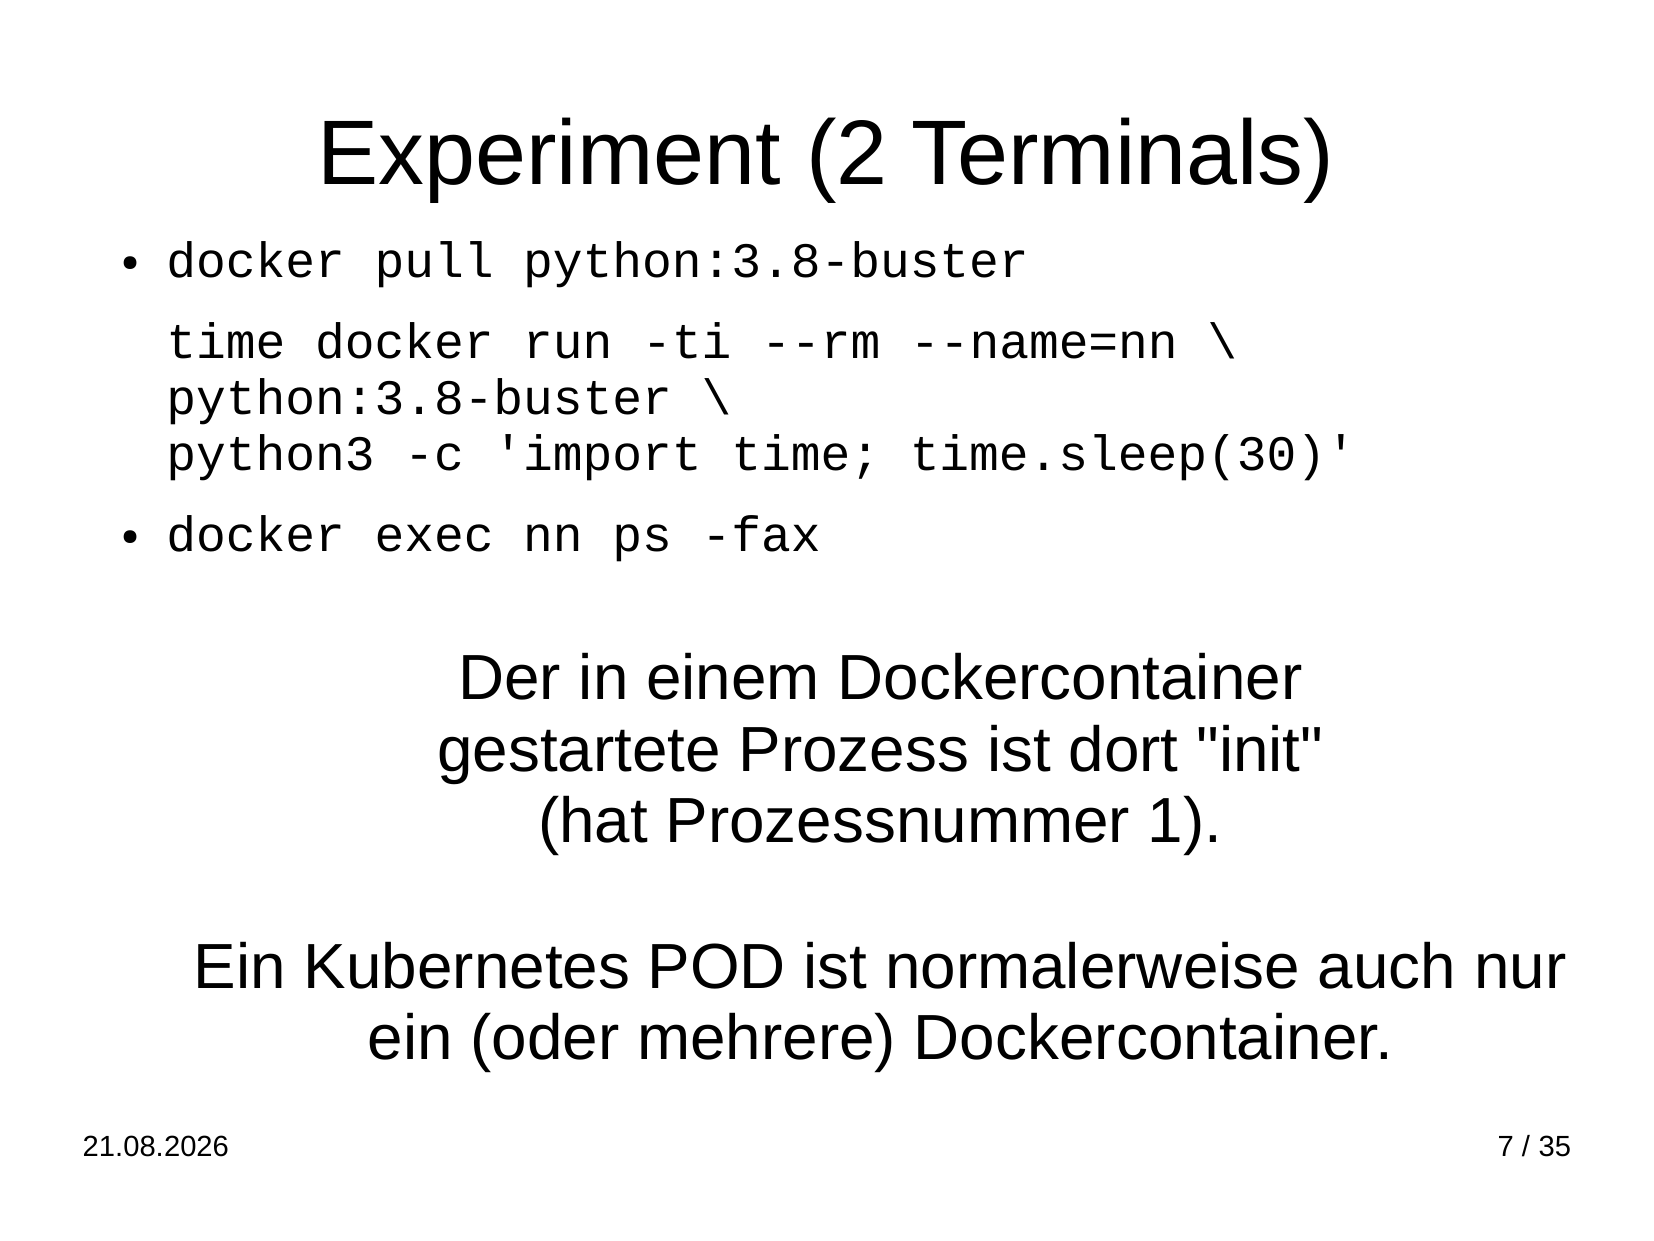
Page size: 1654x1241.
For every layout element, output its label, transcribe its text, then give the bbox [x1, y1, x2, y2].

list docker pull python:3.8-buster time docker run -ti --rm --name=nn \ python:3.8-buster \ python3 -c 'import time; time.sleep(30)' docker exec nn ps -fax Der in einem Dockercontainer gestartete Prozess ist dort "init" (hat Prozessnummer 1). Ein Kubernetes POD ist normalerweise auch nur ein (oder mehrere) Dockercontainer. [106, 236, 1595, 1075]
title Experiment (2 Terminals) [82, 49, 1571, 257]
